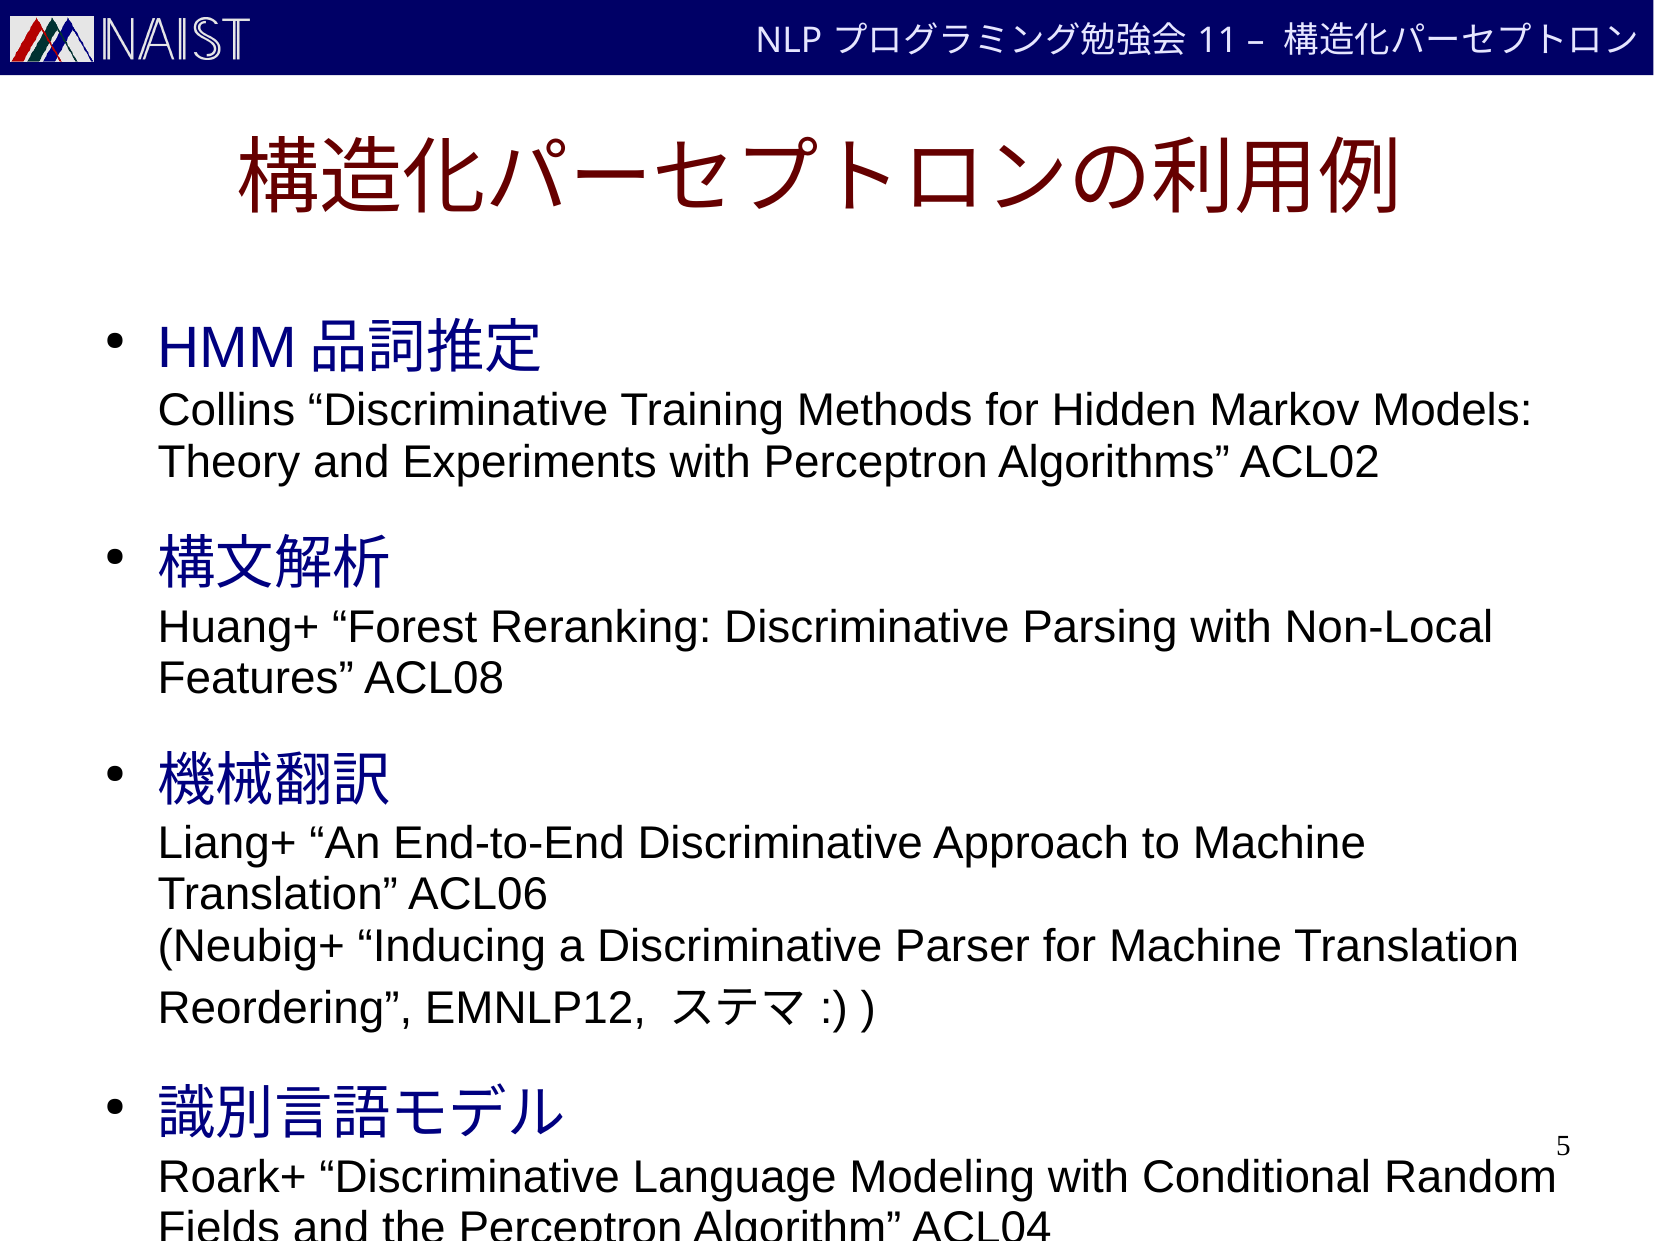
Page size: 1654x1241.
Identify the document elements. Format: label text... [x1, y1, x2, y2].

list HMM品詞推定 Collins “Discriminative Training Methods for Hidden Markov Models: Theory and Experiments with Perceptron Algorithms” ACL02 構文解析 Huang+ “Forest Reranking: Discriminative Parsing with Non-Local Features” ACL08 機械翻訳 Liang+ “An End-to-End Discriminative Approach to Machine Translation” ACL06 (Neubig+ “Inducing a Discriminative Parser for Machine Translation Reordering”, EMNLP12, ステマ:) ) 識別言語モデル Roark+ “Discriminative Language Modeling with Conditional Random Fields and the Perceptron Algorithm” ACL04 [86, 300, 1576, 1220]
title 構造化パーセプトロンの利用例 [75, 75, 1564, 267]
picture [102, 17, 251, 60]
picture [10, 16, 94, 62]
